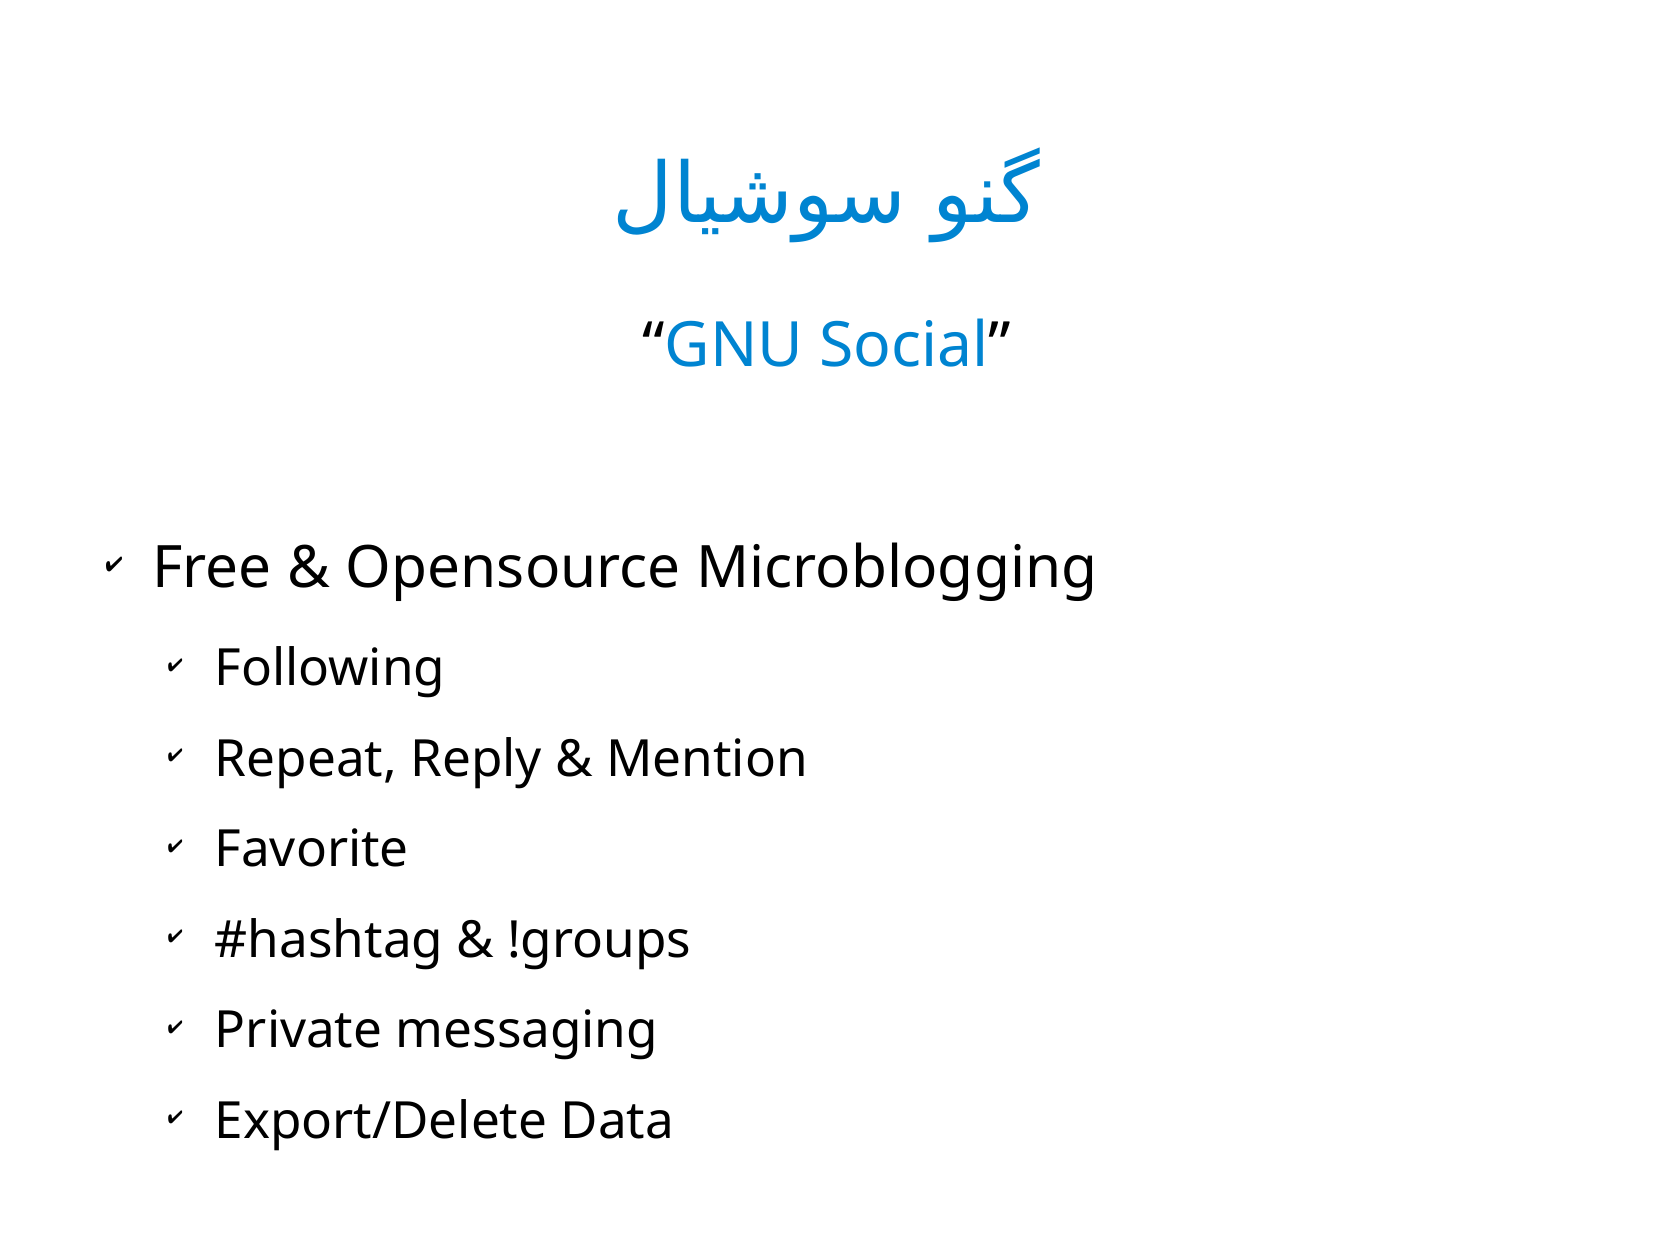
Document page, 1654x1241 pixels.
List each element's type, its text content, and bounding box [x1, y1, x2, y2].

list Free & Opensource Microblogging Following Repeat, Reply & Mention Favorite #hashtag & !groups Private messaging Export/Delete Data [90, 525, 1546, 1157]
subtitle گنو سوشیال “GNU Social” [82, 49, 1571, 481]
